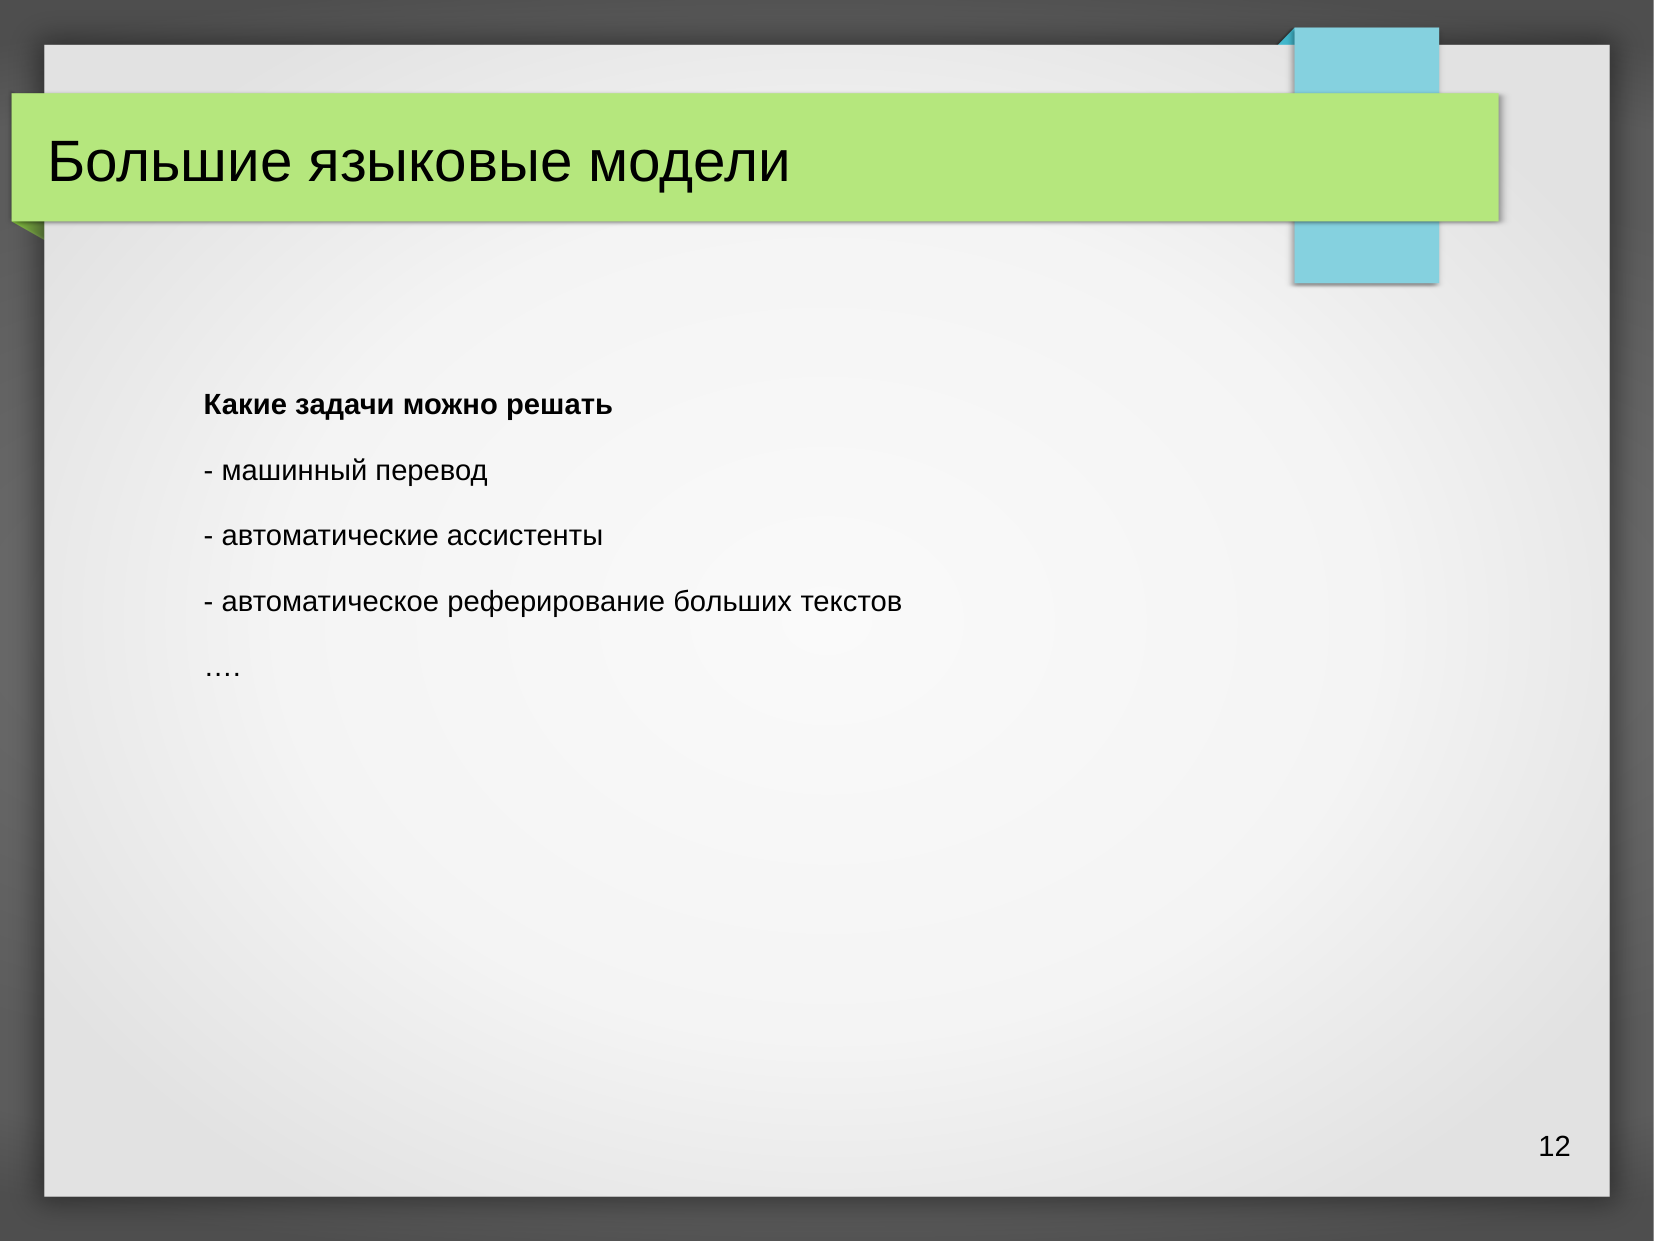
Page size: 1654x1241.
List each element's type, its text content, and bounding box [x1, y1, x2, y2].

text_box Какие задачи можно решать - машинный перевод - автоматические ассистенты - автоматическое реферирование больших текстов …. [188, 380, 1276, 756]
picture [0, 0, 1654, 1241]
title Большие языковые модели [47, 121, 1241, 201]
